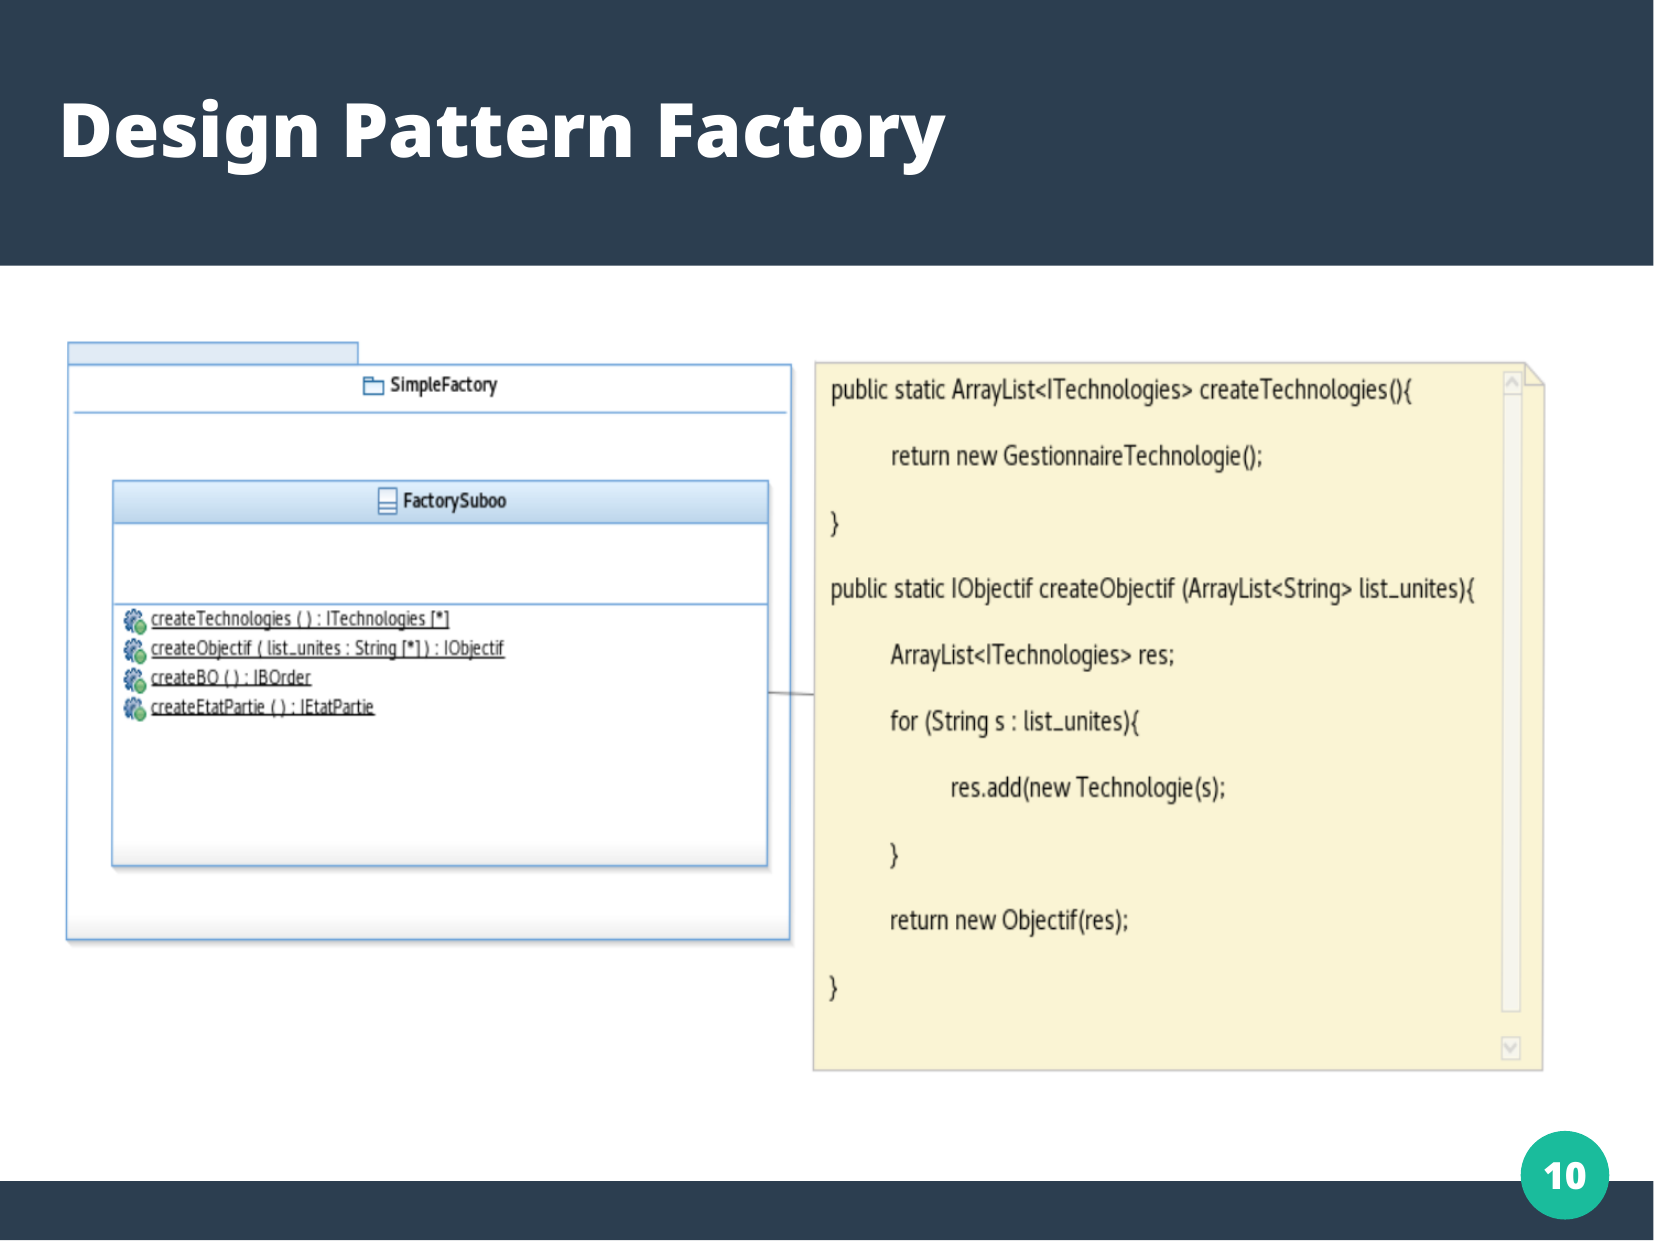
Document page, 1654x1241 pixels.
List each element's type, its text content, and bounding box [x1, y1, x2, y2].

title Design Pattern Factory [59, 49, 1595, 207]
picture [33, 309, 1571, 1099]
